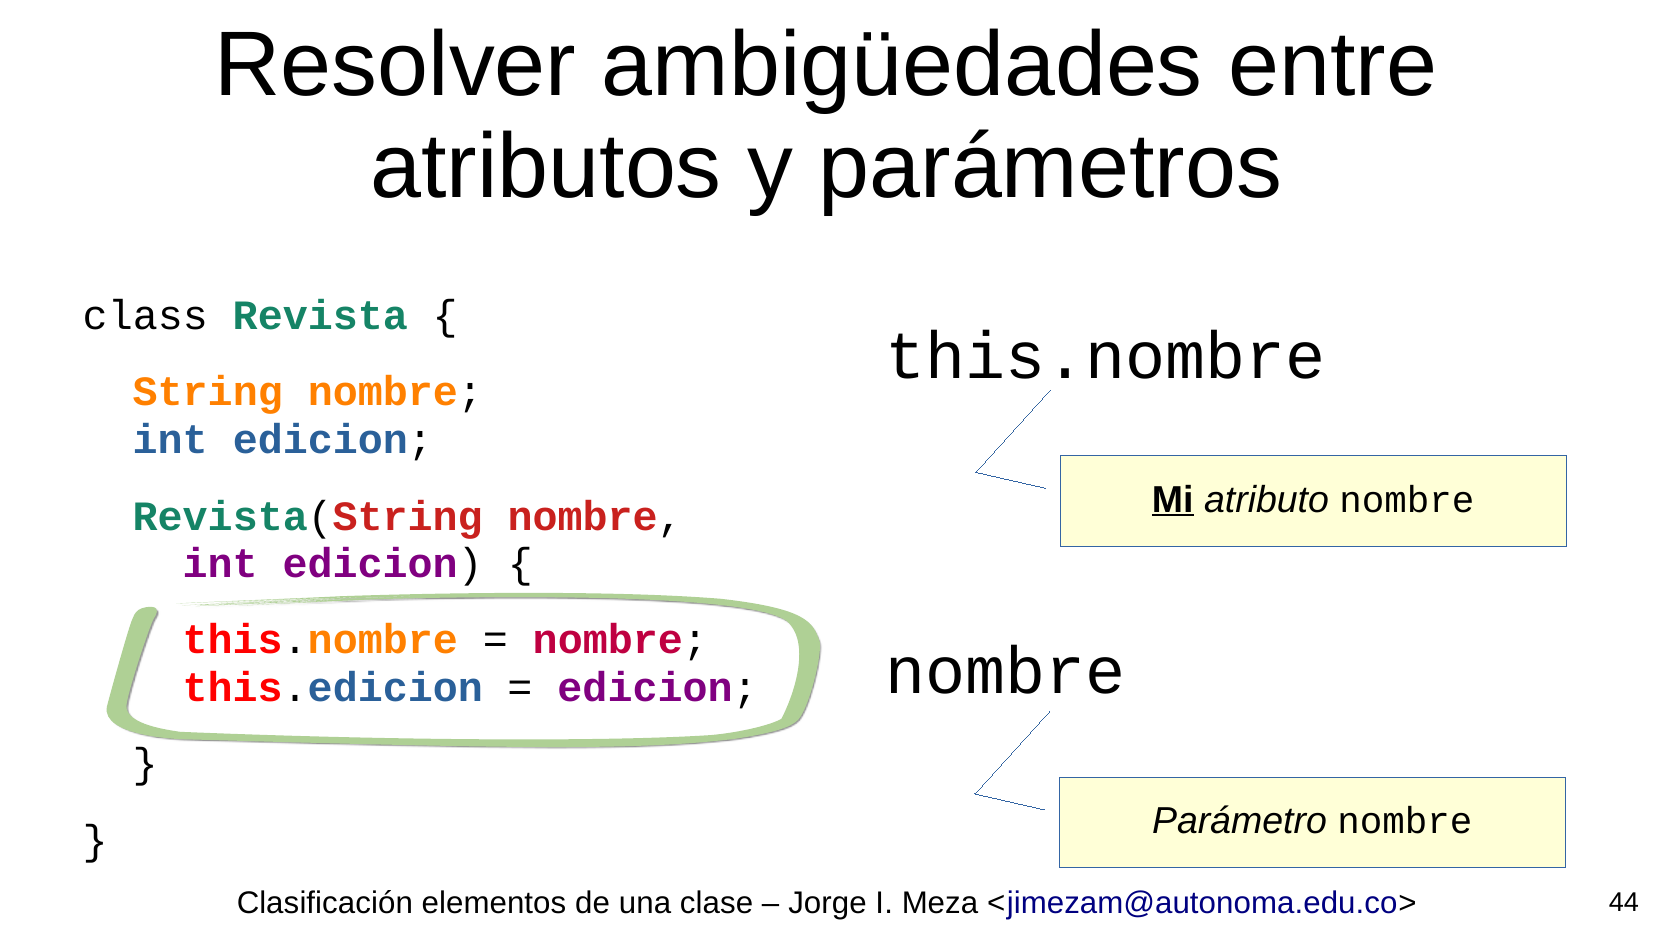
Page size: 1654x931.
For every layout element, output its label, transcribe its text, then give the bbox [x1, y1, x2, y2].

text_box [106, 592, 821, 748]
text_box Parámetro nombre [1059, 777, 1565, 868]
list class Revista { String nombre; int edicion; Revista(String nombre, int edicion) { this.nombre = nombre; this.edicion = edicion; } } [82, 217, 809, 879]
title Resolver ambigüedades entre atributos y parámetros [82, 12, 1571, 218]
text_box Mi atributo nombre [1060, 455, 1566, 546]
list this.nombre nombre [845, 217, 1572, 879]
